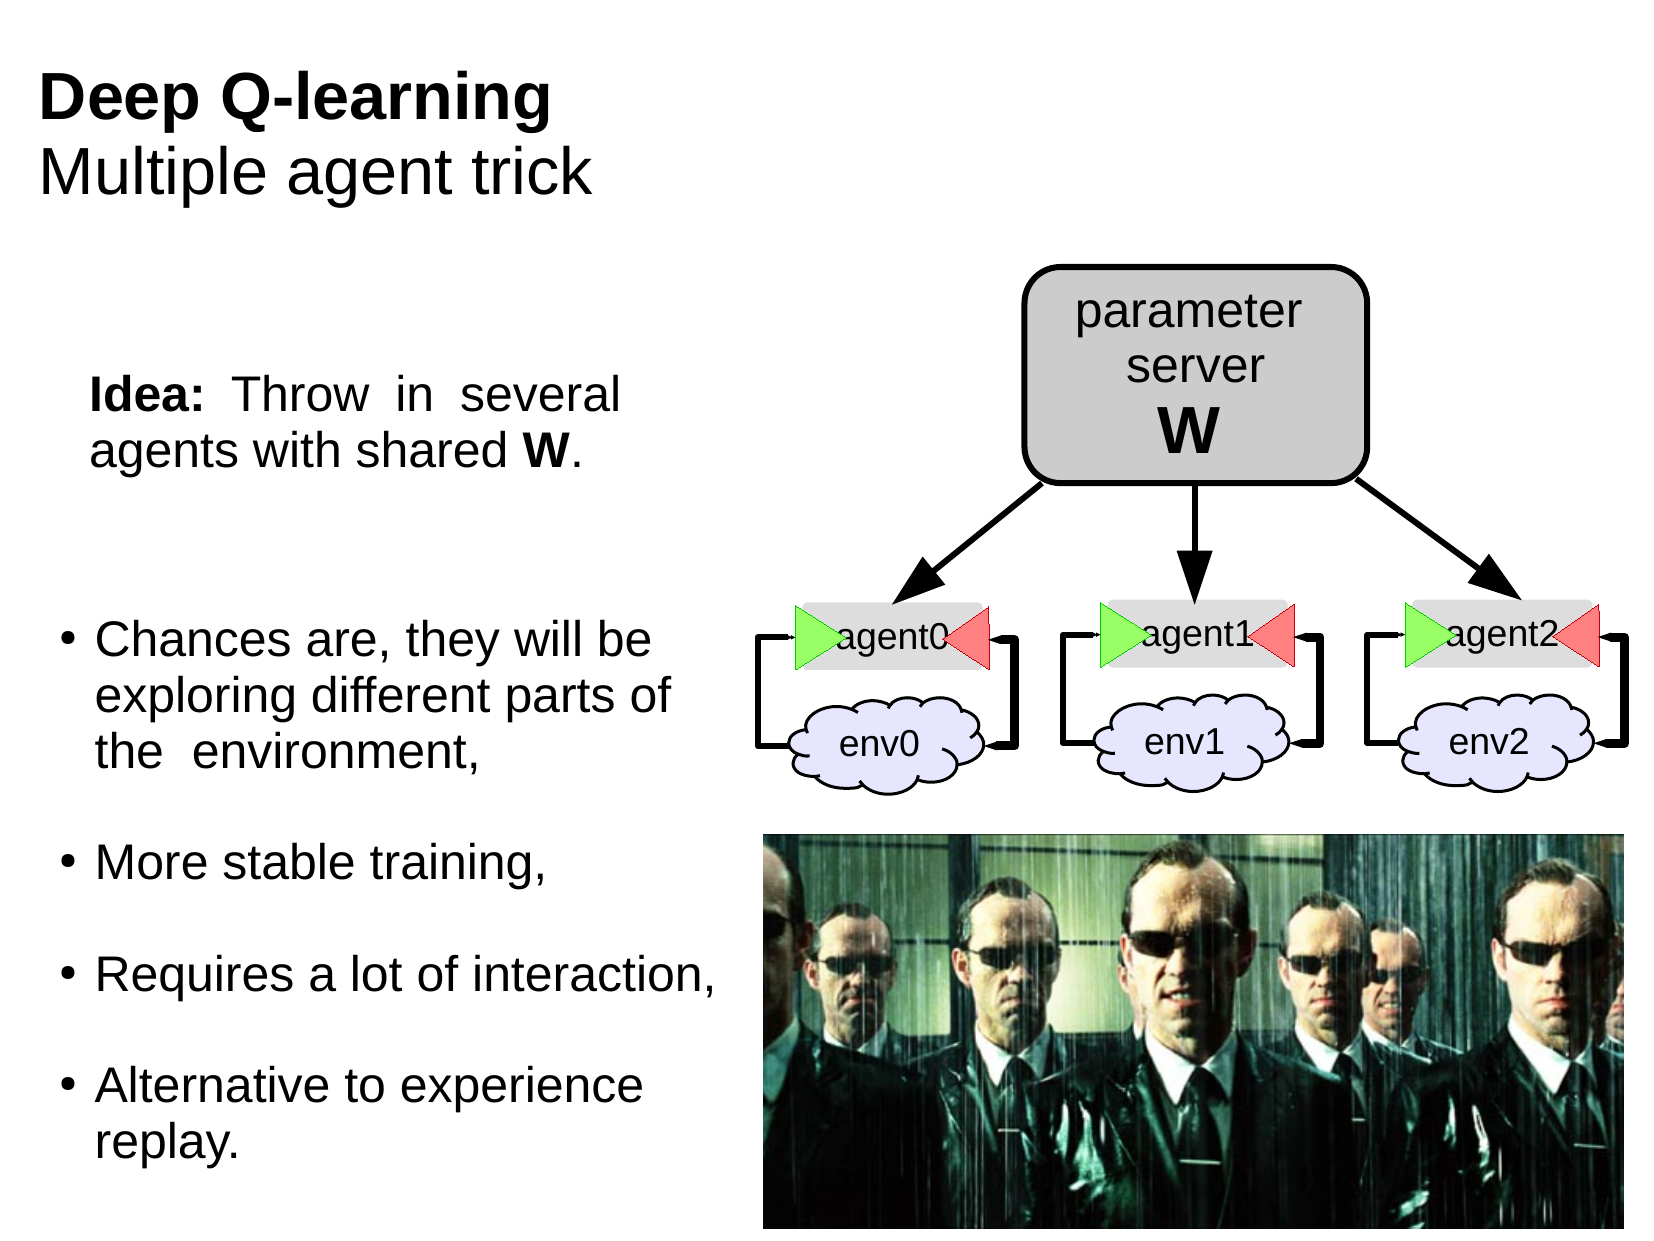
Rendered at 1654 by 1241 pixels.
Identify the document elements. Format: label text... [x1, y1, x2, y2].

text_box Deep Q-learning Multiple agent trick [15, 42, 841, 286]
text_box env2 [1398, 695, 1594, 792]
text_box [1247, 604, 1295, 667]
text_box [1552, 604, 1600, 667]
text_box Idea: Throw in several agents with shared W. [30, 349, 646, 496]
picture [763, 834, 1624, 1229]
text_box parameter server W [1024, 266, 1368, 484]
text_box agent2 [1403, 590, 1602, 677]
text_box agent0 [933, 626, 944, 647]
text_box agent1 [1098, 590, 1297, 677]
text_box env1 [1093, 695, 1289, 792]
text_box [942, 606, 990, 670]
text_box agent0 [793, 593, 992, 680]
text_box [1405, 602, 1457, 668]
text_box [1100, 602, 1152, 668]
text_box env0 [788, 697, 984, 795]
text_box [795, 605, 847, 670]
text_box Chances are, they will be exploring different parts of the environment, More stable training, Requires a lot of interaction, Alternative to experience replay. [0, 539, 764, 1192]
